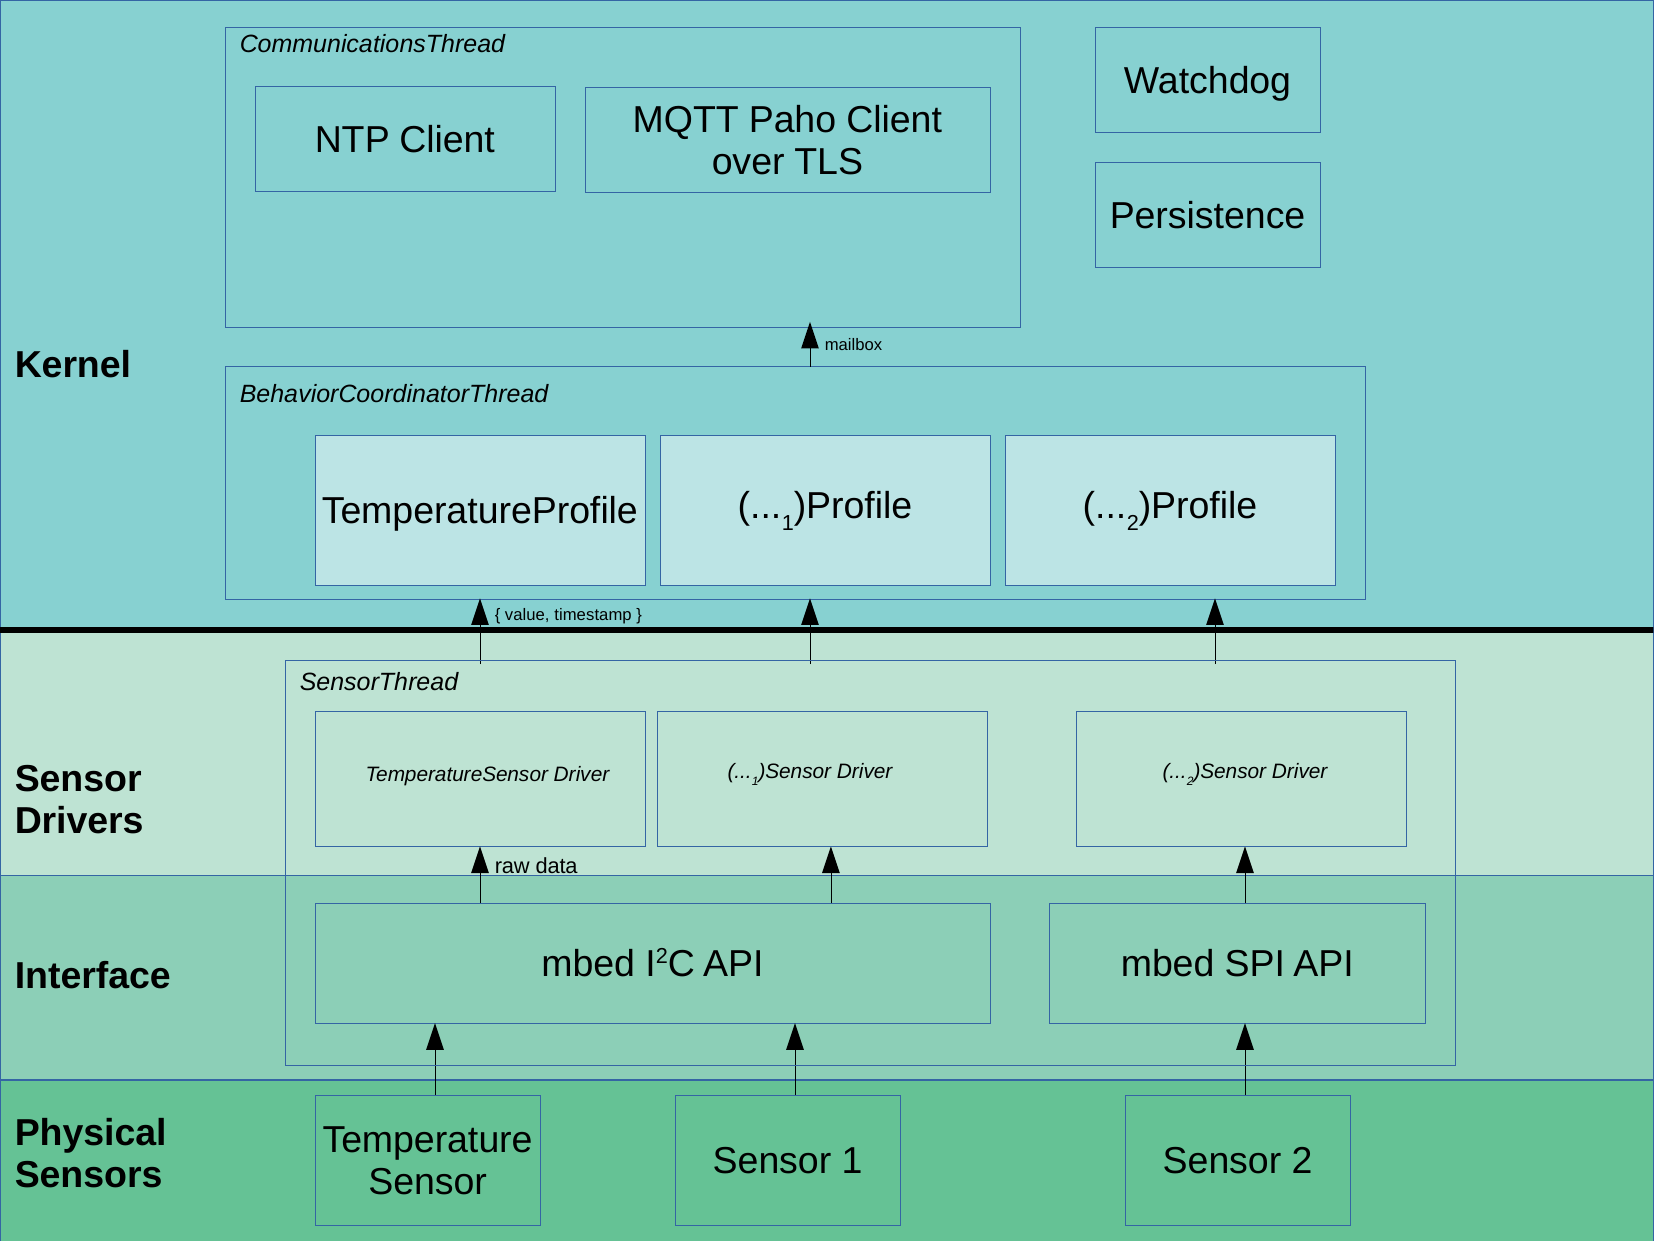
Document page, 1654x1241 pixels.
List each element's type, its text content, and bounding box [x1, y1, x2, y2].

text_box Persistence [1095, 162, 1321, 268]
text_box Sensor Drivers [0, 708, 196, 891]
text_box Temperature Sensor [315, 1095, 541, 1226]
text_box [436, 1024, 795, 1065]
text_box Sensor 1 [675, 1095, 901, 1226]
text_box BehaviorCoordinatorThread [225, 372, 586, 418]
text_box MQTT Paho Client over TLS [585, 87, 991, 193]
text_box TemperatureProfile [315, 435, 646, 586]
text_box mailbox [810, 327, 916, 373]
text_box Physical Sensors [0, 1103, 211, 1209]
text_box [286, 661, 1455, 1065]
text_box CommunicationsThread [225, 21, 556, 79]
text_box (...2)Profile [1005, 435, 1336, 586]
text_box (...1)Sensor Driver [690, 751, 931, 796]
text_box mbed SPI API [1049, 903, 1426, 1024]
text_box mbed I2C API [315, 903, 991, 1024]
text_box SensorThread [285, 660, 646, 706]
text_box Kernel [0, 294, 166, 436]
text_box raw data [480, 846, 676, 893]
text_box { value, timestamp } [480, 598, 661, 642]
text_box (...2)Sensor Driver [1125, 751, 1366, 796]
text_box [0, 0, 1654, 627]
text_box NTP Client [255, 86, 556, 192]
text_box Sensor 2 [1125, 1095, 1351, 1226]
text_box [811, 633, 1215, 660]
text_box [481, 633, 810, 660]
text_box Interface [0, 947, 226, 1046]
text_box [0, 633, 1654, 1241]
text_box (...1)Profile [660, 435, 991, 586]
text_box TemperatureSensor Driver [345, 754, 631, 796]
text_box Watchdog [1095, 27, 1321, 133]
